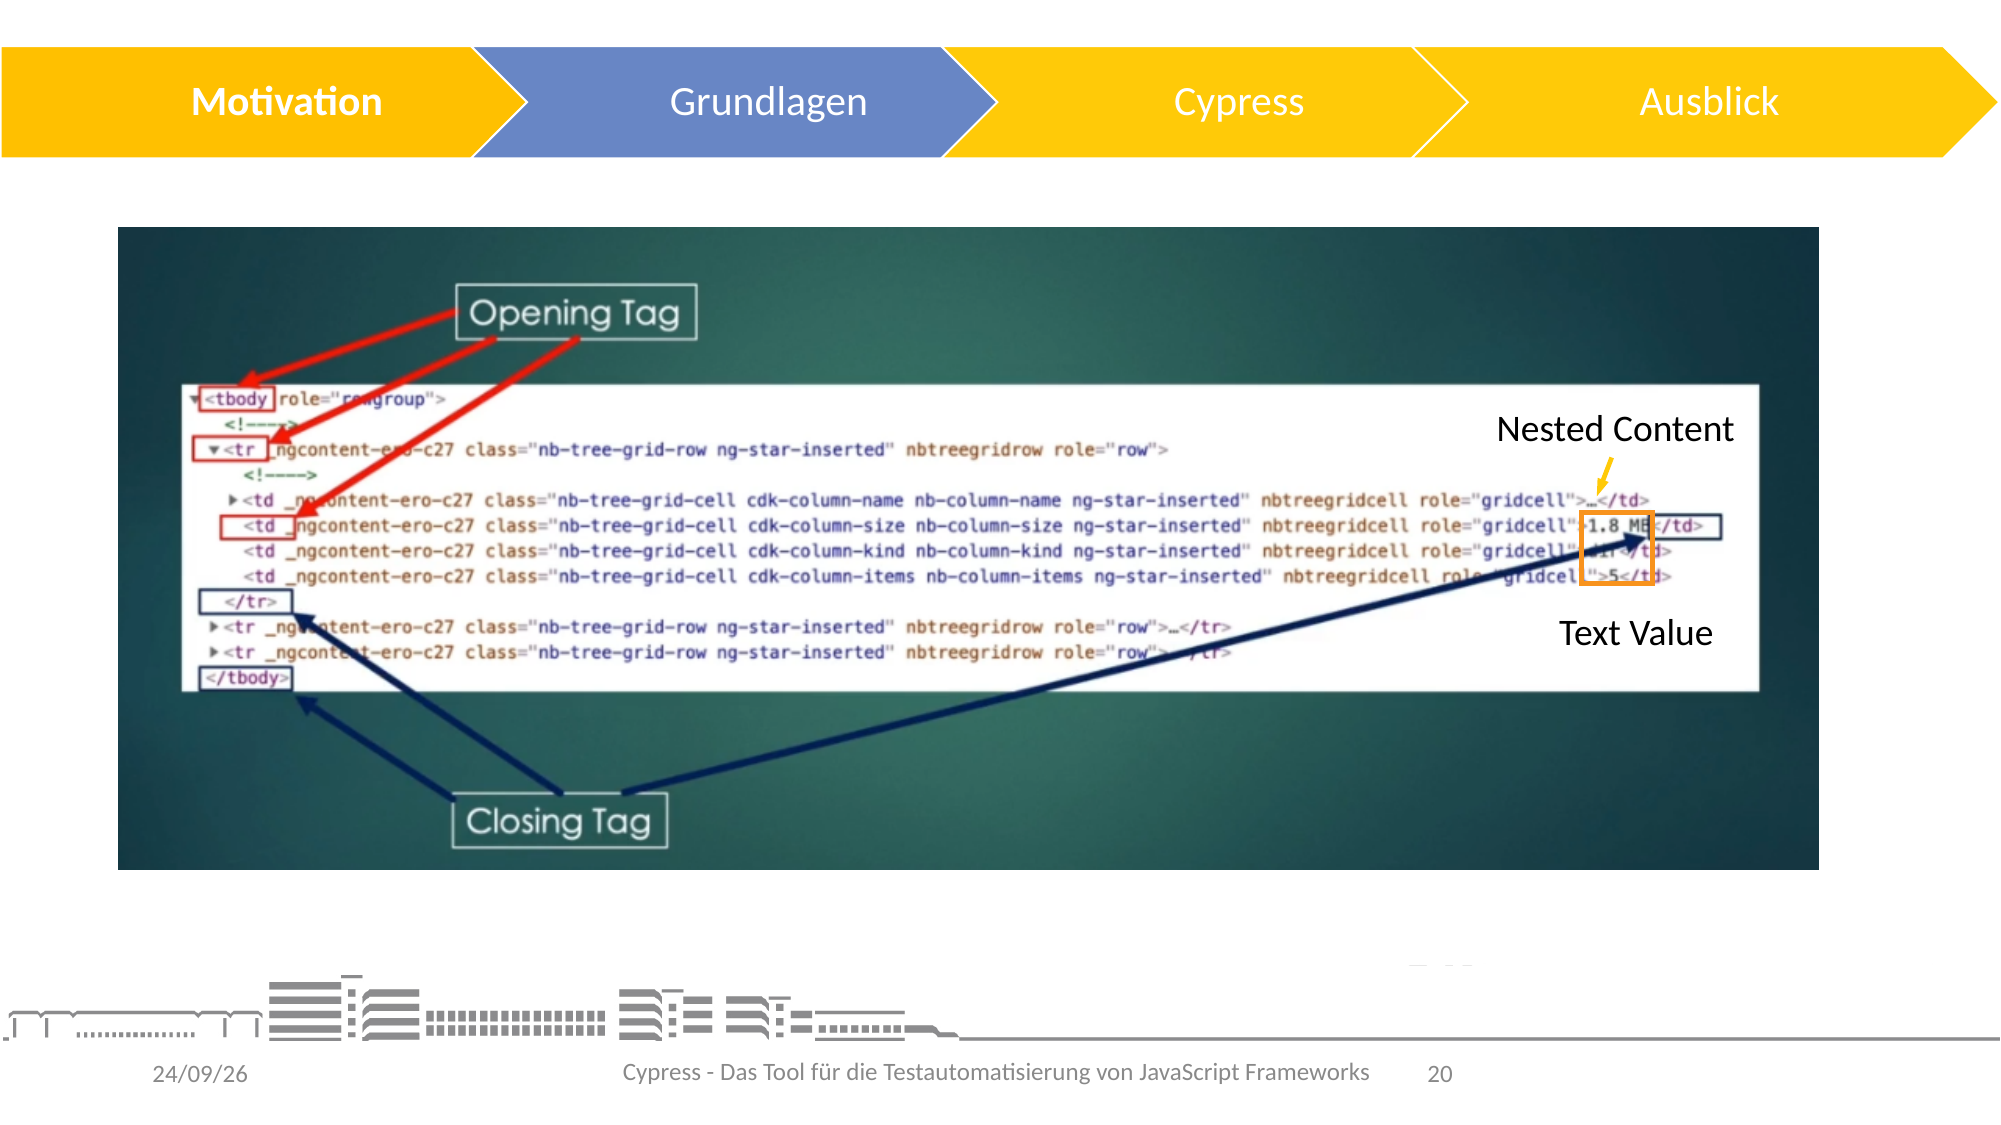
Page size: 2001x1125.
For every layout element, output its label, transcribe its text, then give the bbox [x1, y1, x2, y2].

text_box Ausblick [1411, 46, 2000, 159]
text_box Text Value [1544, 599, 1731, 661]
text_box Grundlagen [470, 46, 996, 159]
text_box 20 [1412, 1042, 1863, 1103]
picture [0, 963, 2000, 1048]
text_box 24/05/2022 [137, 1042, 588, 1103]
text_box Cypress - Das Tool für die Testautomatisierung von JavaScript Frameworks [588, 1042, 1412, 1103]
text_box Cypress [941, 46, 1466, 159]
text_box Nested Content [1481, 396, 1753, 458]
picture [118, 227, 1819, 870]
text_box Motivation [0, 46, 526, 159]
